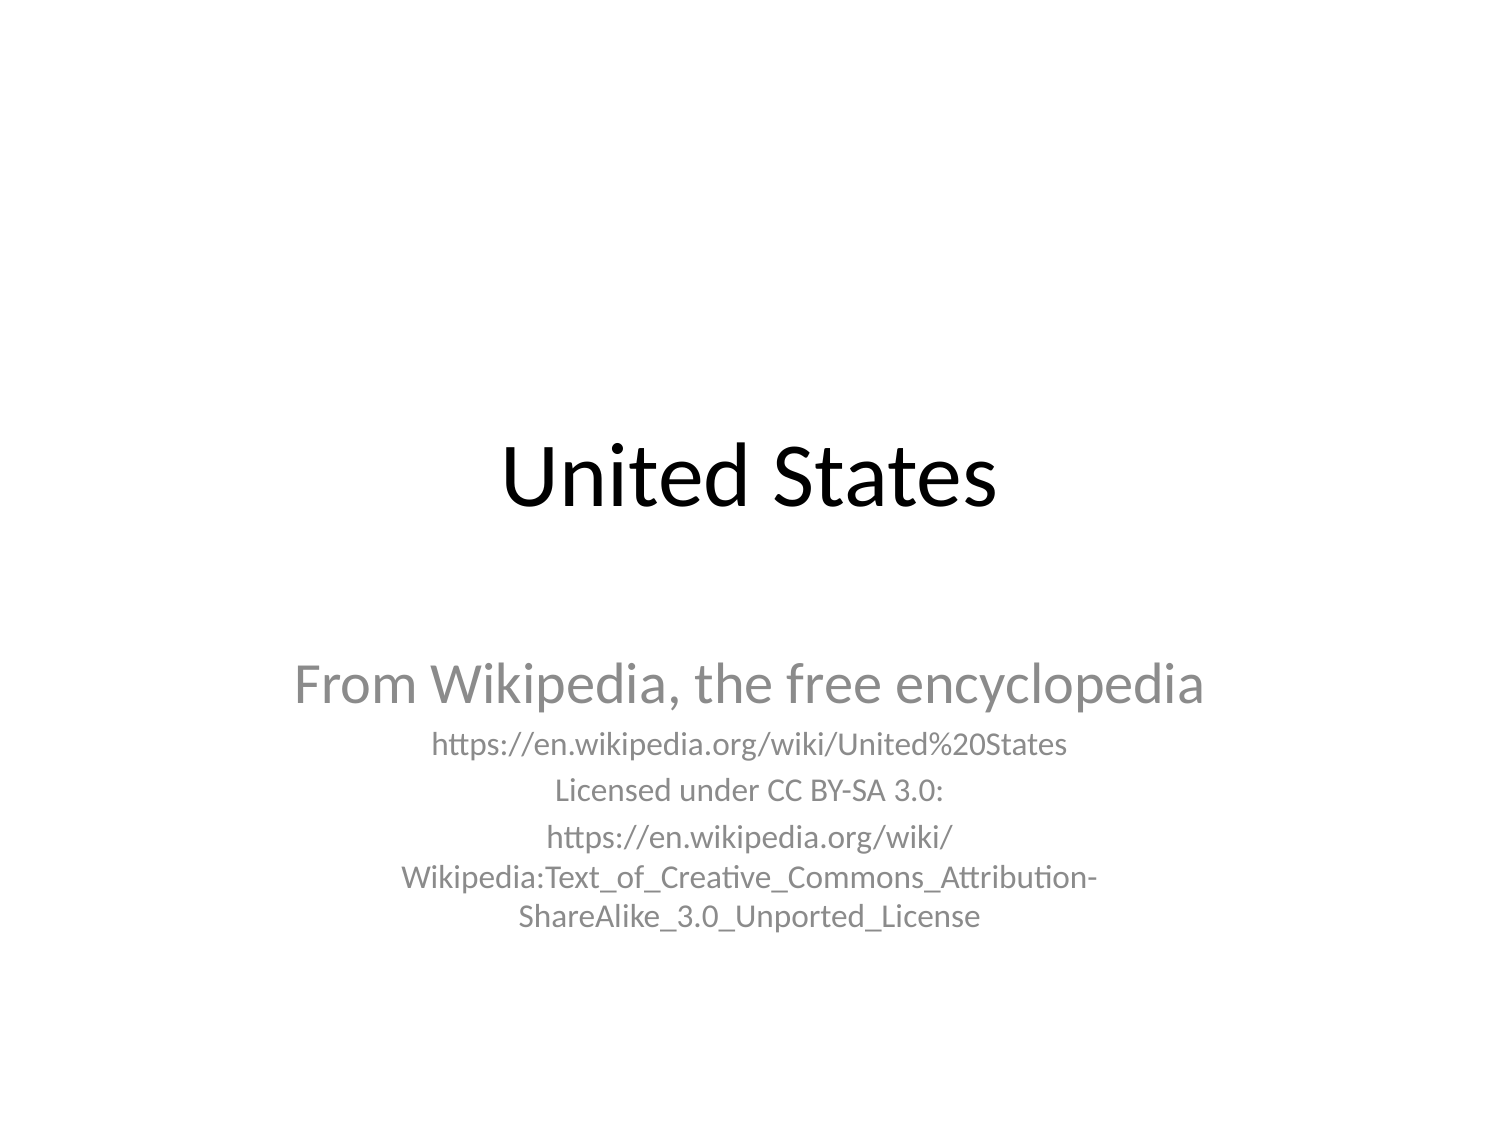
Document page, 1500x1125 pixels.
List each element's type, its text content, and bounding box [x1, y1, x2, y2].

title United States [112, 349, 1388, 591]
subtitle From Wikipedia, the free encyclopedia https://en.wikipedia.org/wiki/United%20States Licensed under CC BY-SA 3.0: https://en.wikipedia.org/wiki/Wikipedia:Text_of_Creative_Commons_Attribution-ShareAlike_3.0_Unported_License [225, 637, 1275, 925]
